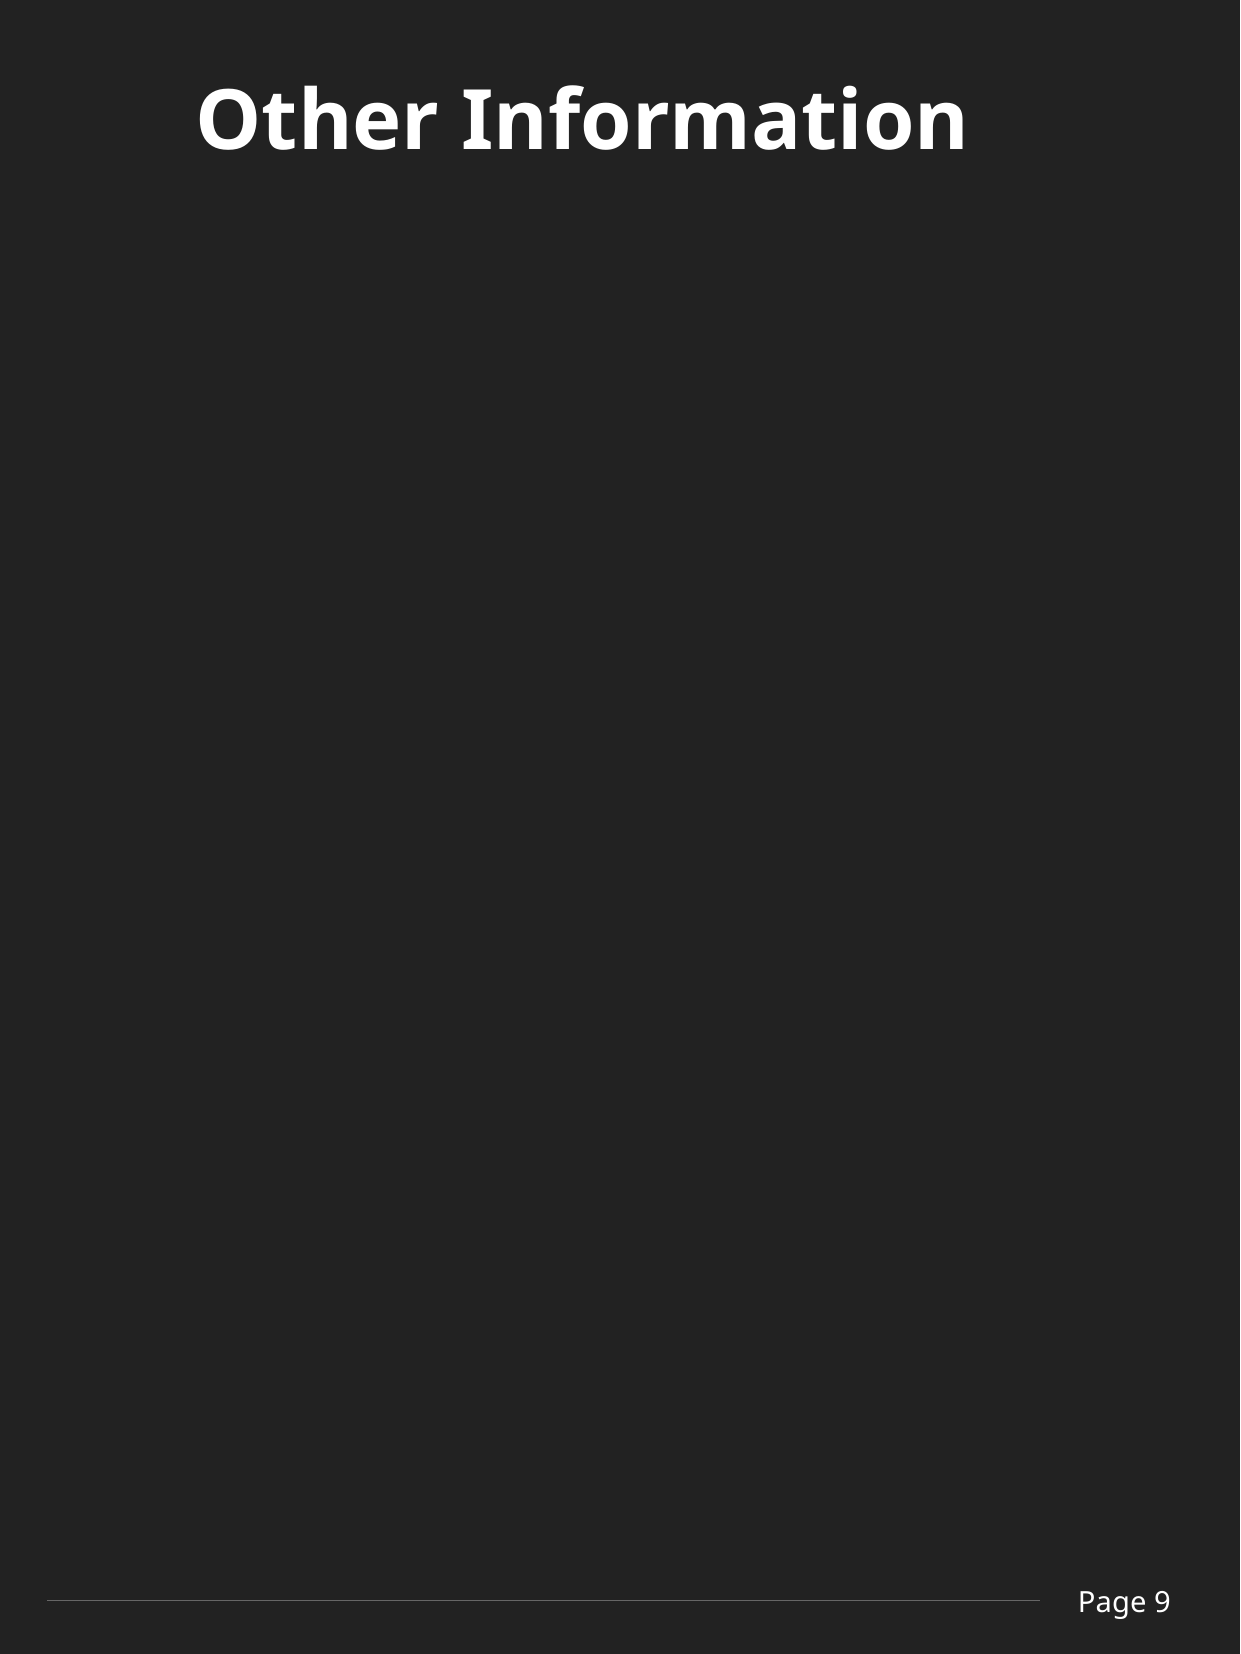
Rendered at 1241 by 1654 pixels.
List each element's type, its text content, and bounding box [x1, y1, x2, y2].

text_box Page 9 [1063, 1574, 1201, 1624]
text_box Other Information [180, 53, 1060, 166]
